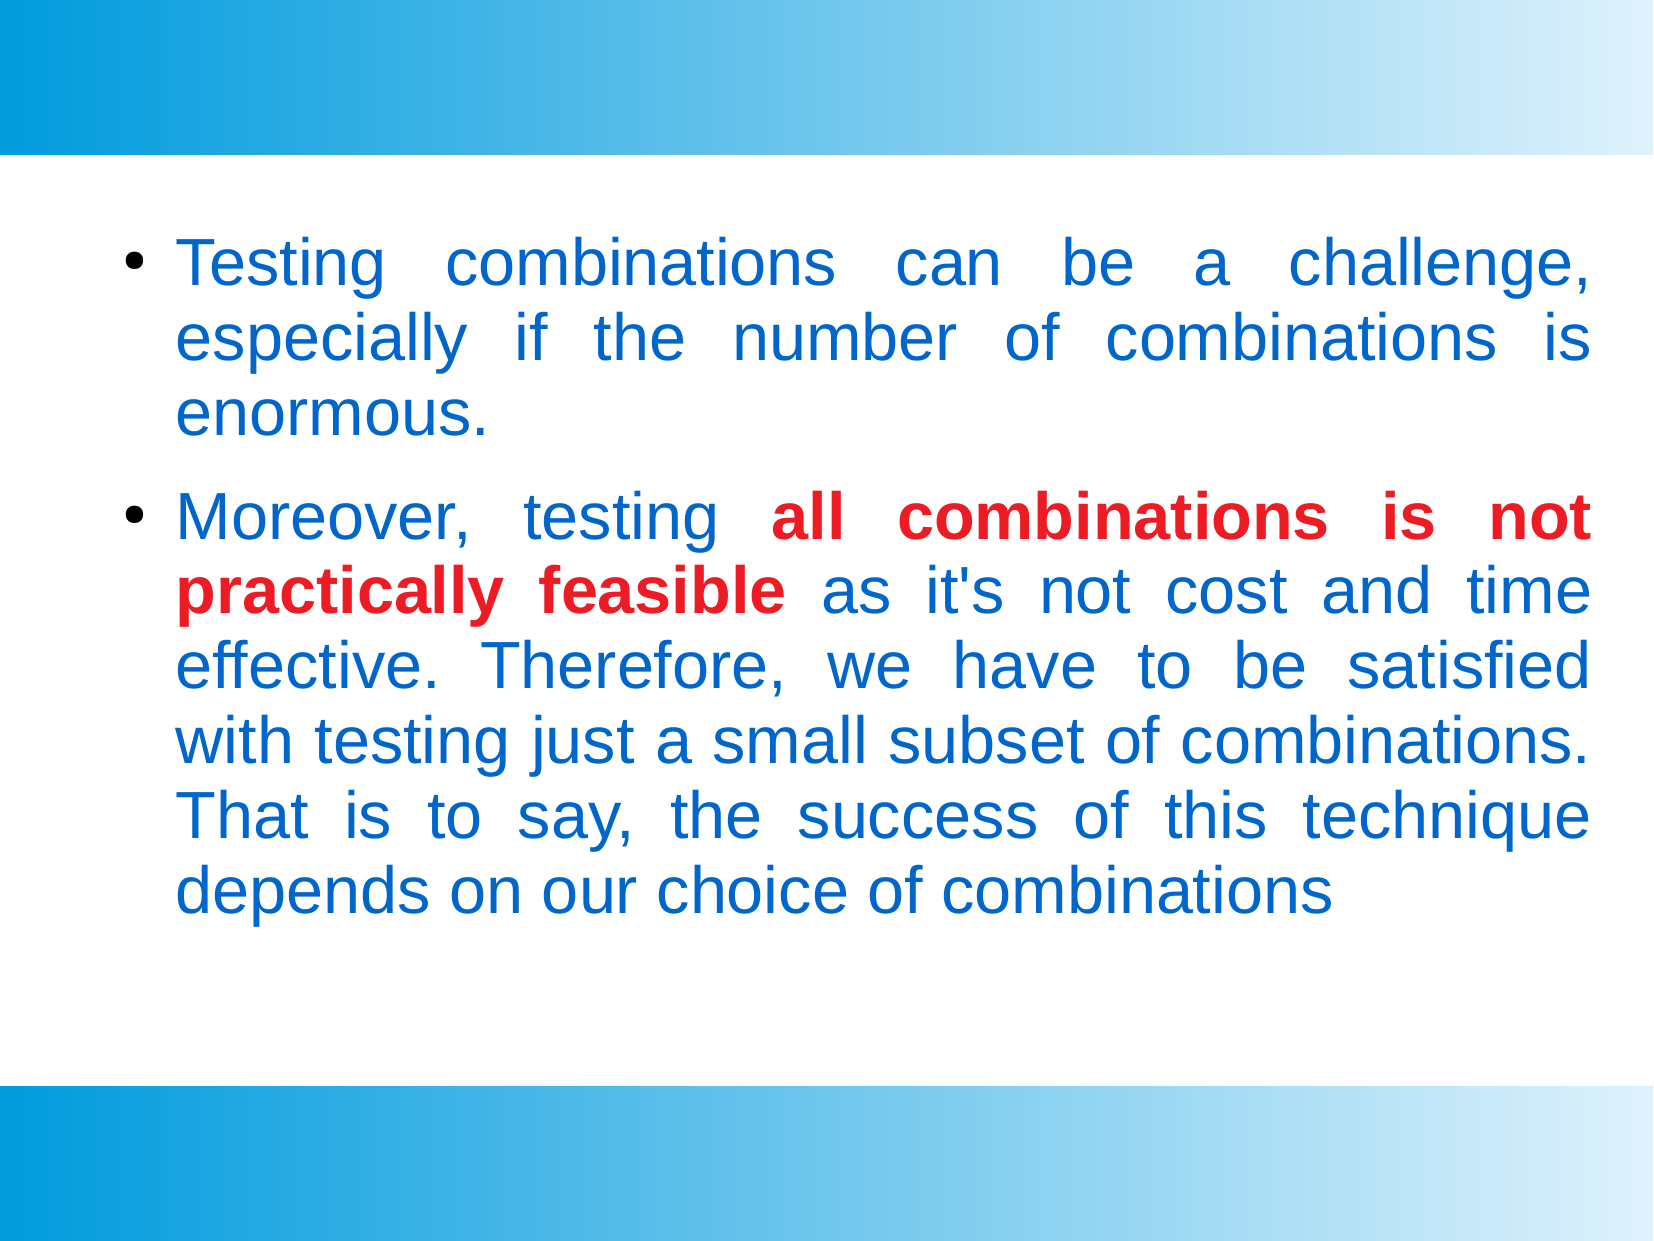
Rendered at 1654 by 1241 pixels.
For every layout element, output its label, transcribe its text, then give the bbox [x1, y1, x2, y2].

list Testing combinations can be a challenge, especially if the number of combinations is enormous. Moreover, testing all combinations is not practically feasible as it's not cost and time effective. Therefore, we have to be satisfied with testing just a small subset of combinations. That is to say, the success of this technique depends on our choice of combinations [105, 225, 1594, 945]
